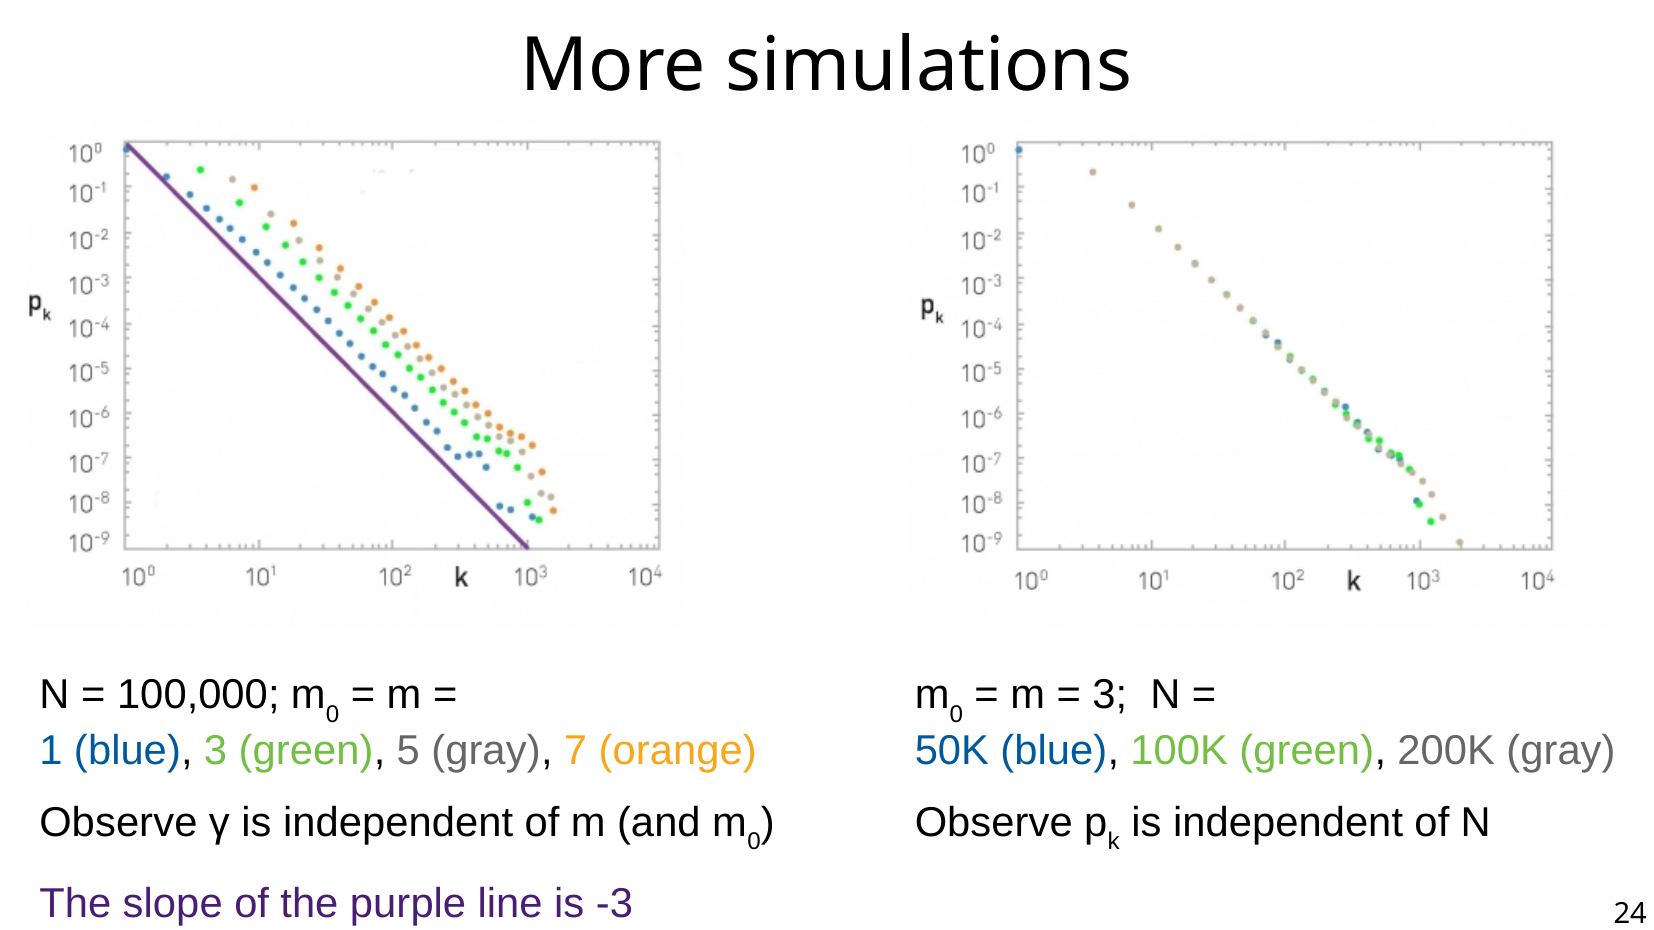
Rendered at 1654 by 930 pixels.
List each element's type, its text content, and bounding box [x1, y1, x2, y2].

text_box m0 = m = 3; N = 50K (blue), 100K (green), 200K (gray) Observe pk is independent of N [900, 663, 1640, 916]
text_box N = 100,000; m0 = m = 1 (blue), 3 (green), 5 (gray), 7 (orange) Observe γ is independent of m (and m0) The slope of the purple line is -3 [24, 663, 802, 930]
picture [25, 120, 686, 630]
picture [907, 119, 1609, 629]
title More simulations [82, 1, 1571, 120]
